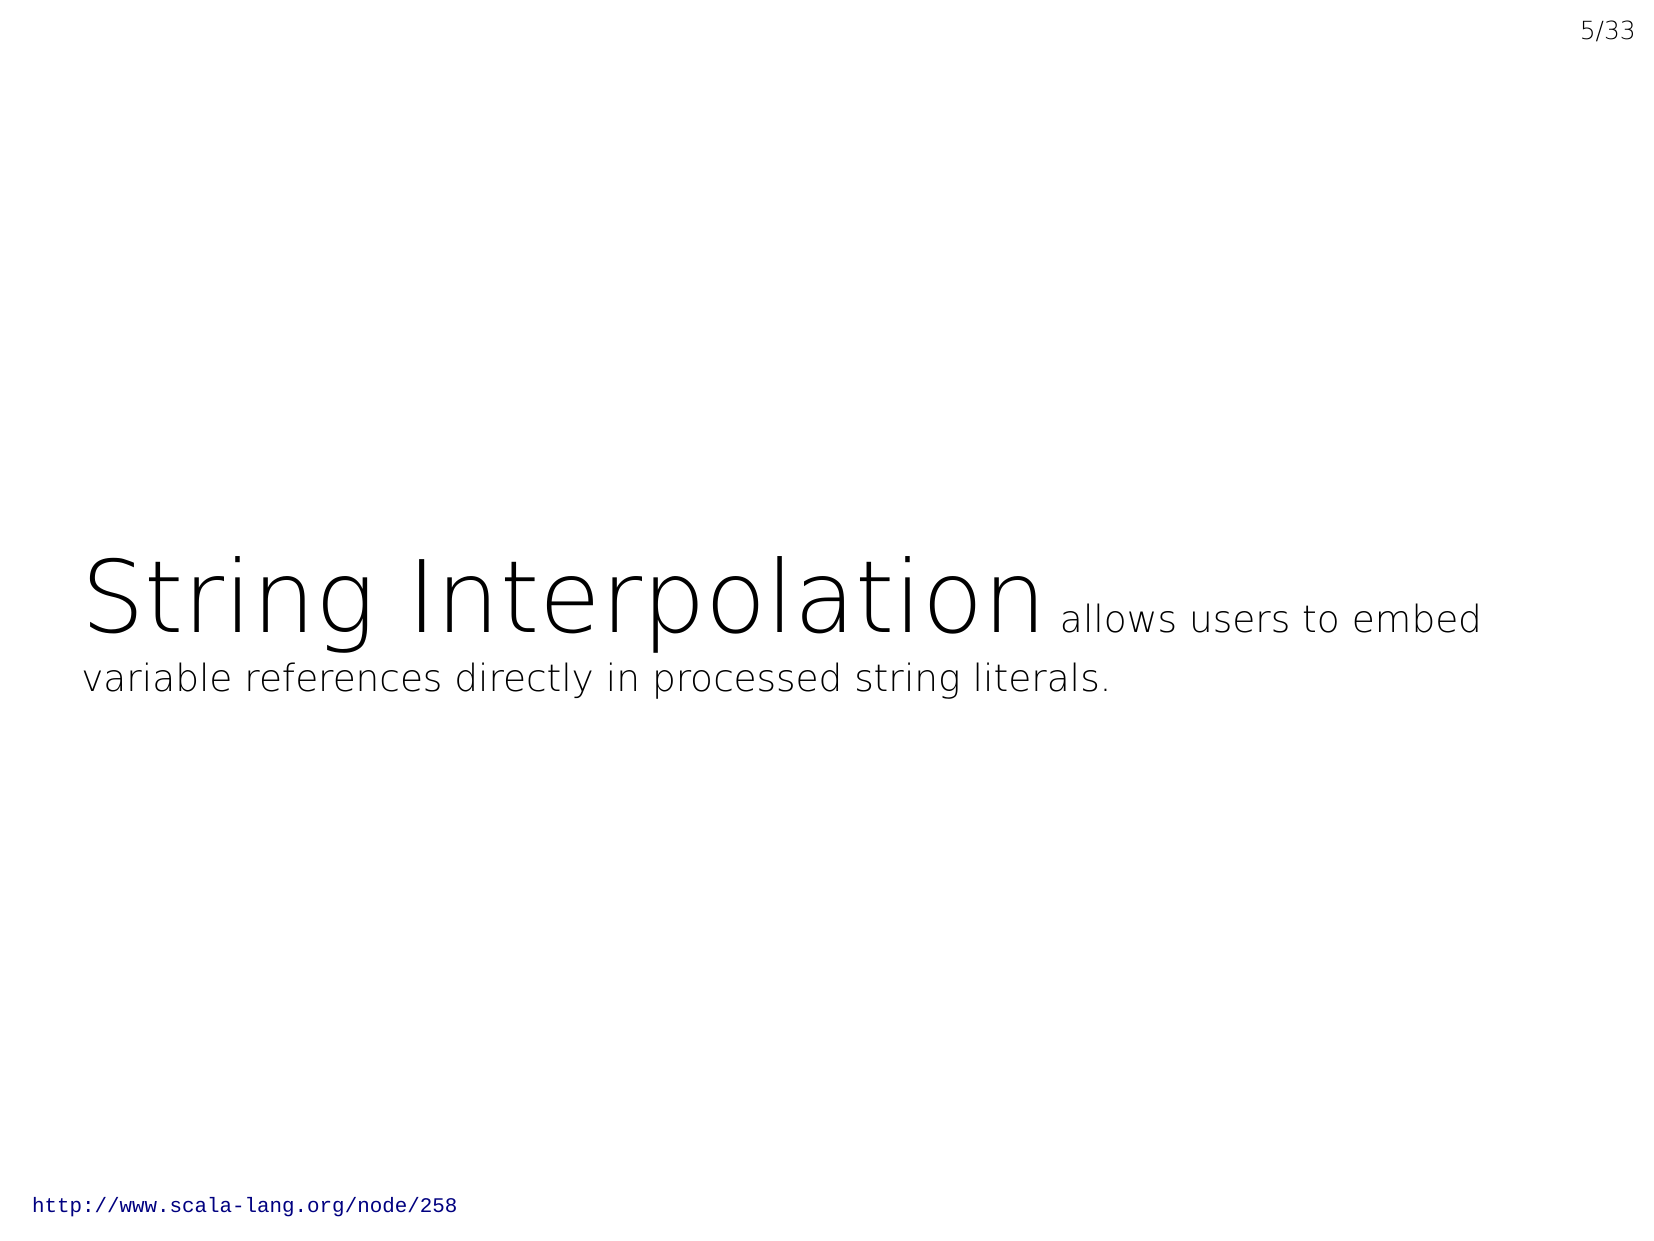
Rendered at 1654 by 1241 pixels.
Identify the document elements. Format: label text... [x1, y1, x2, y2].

text_box String Interpolation allows users to embed variable references directly in processed string literals. [66, 532, 1588, 708]
text_box http://www.scala-lang.org/node/258 [17, 1188, 1428, 1227]
